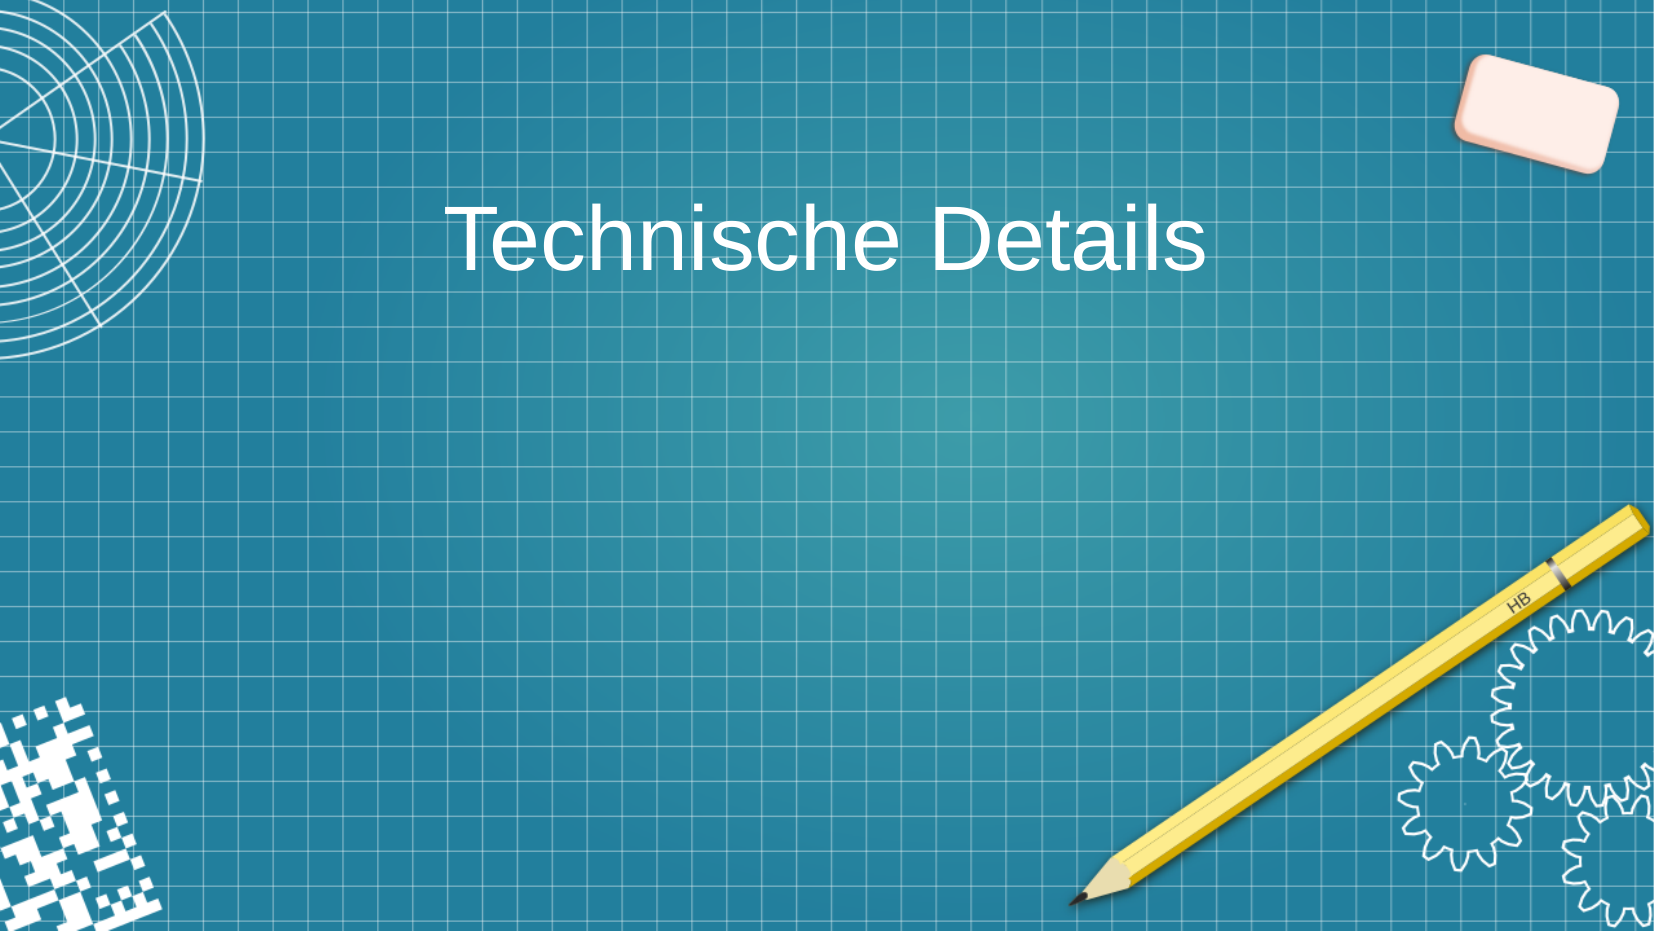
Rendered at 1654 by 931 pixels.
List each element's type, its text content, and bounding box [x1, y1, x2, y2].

title Technische Details [82, 132, 1571, 346]
picture [0, 0, 1654, 931]
